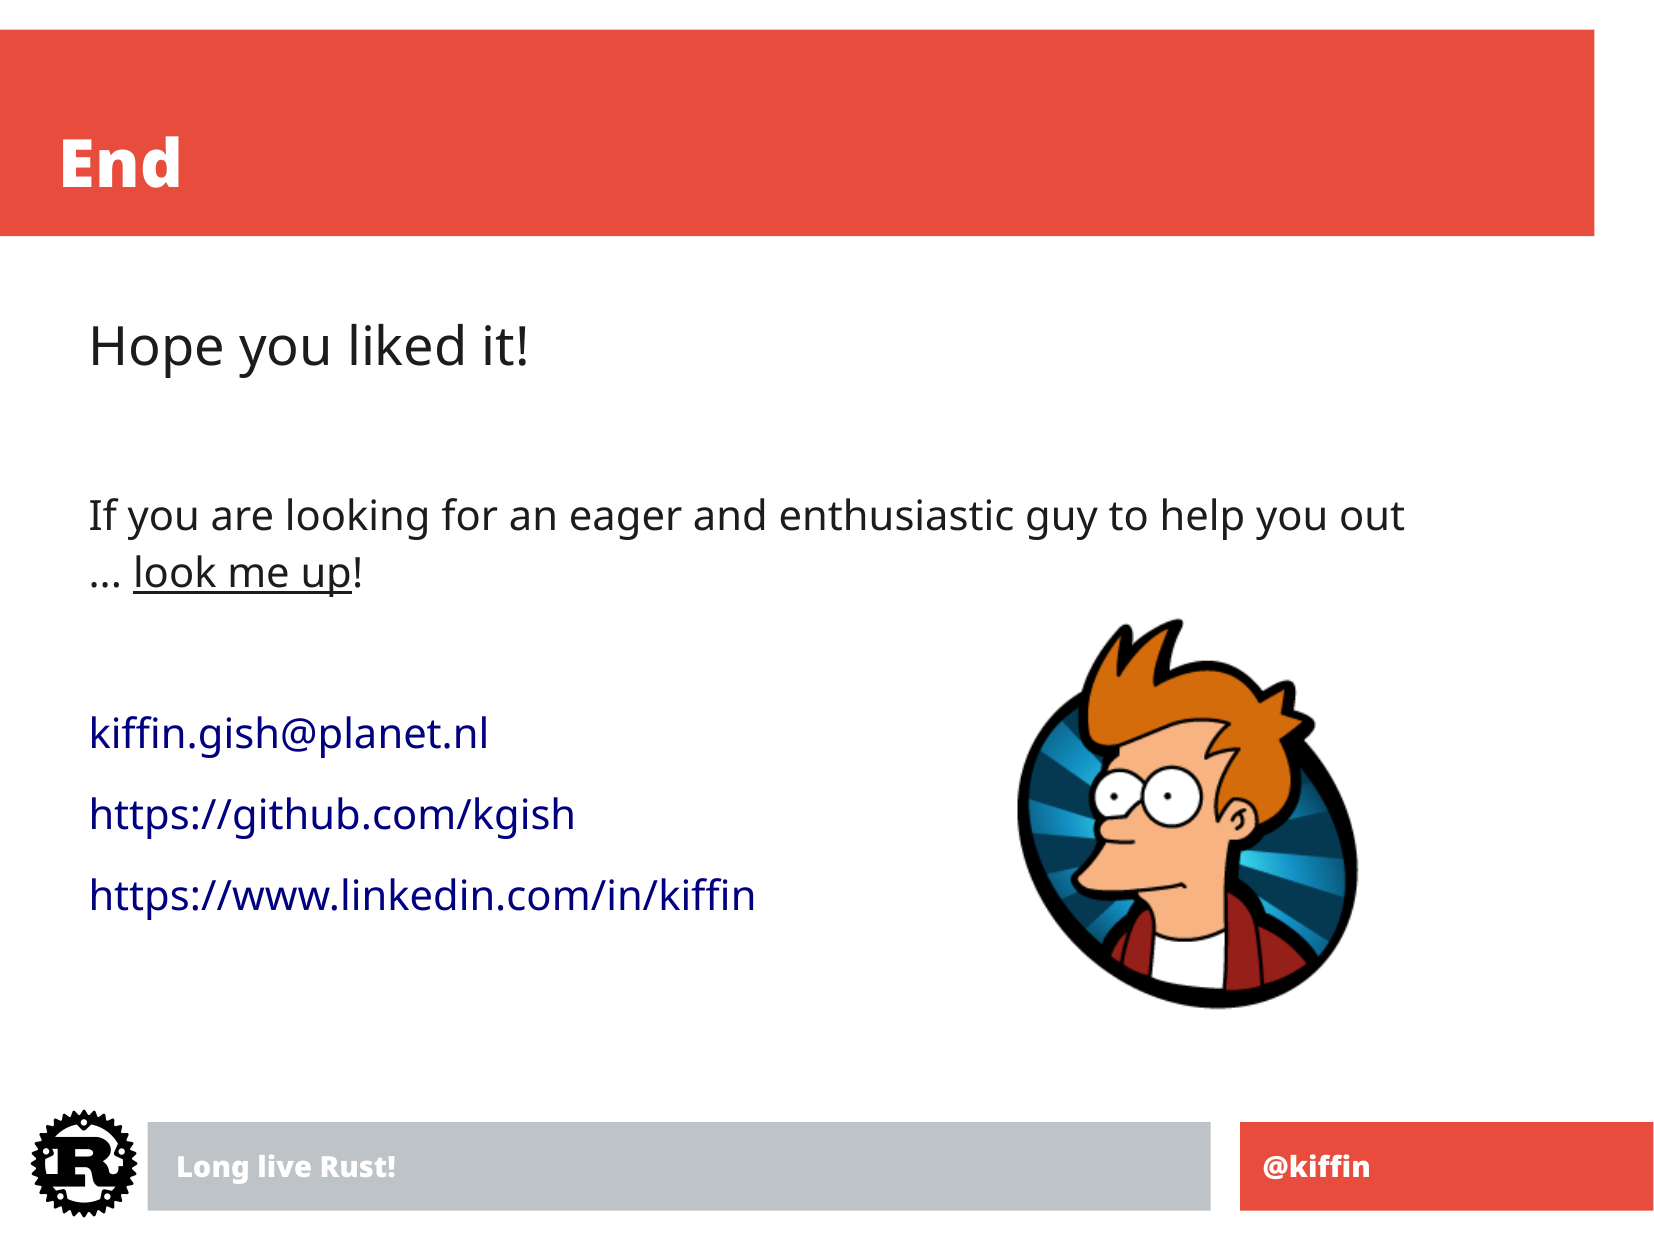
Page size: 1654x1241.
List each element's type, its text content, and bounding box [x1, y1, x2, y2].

list Hope you liked it! If you are looking for an eager and enthusiastic guy to help you out ... look me up! kiffin.gish@planet.nl https://github.com/kgish https://www.linkedin.com/in/kiffin [88, 307, 1410, 1057]
picture [30, 1109, 138, 1218]
text_box Long live Rust! [176, 1122, 1201, 1211]
picture [988, 614, 1396, 1022]
text_box @kiffin [1262, 1122, 1654, 1211]
title End [59, 59, 1595, 207]
